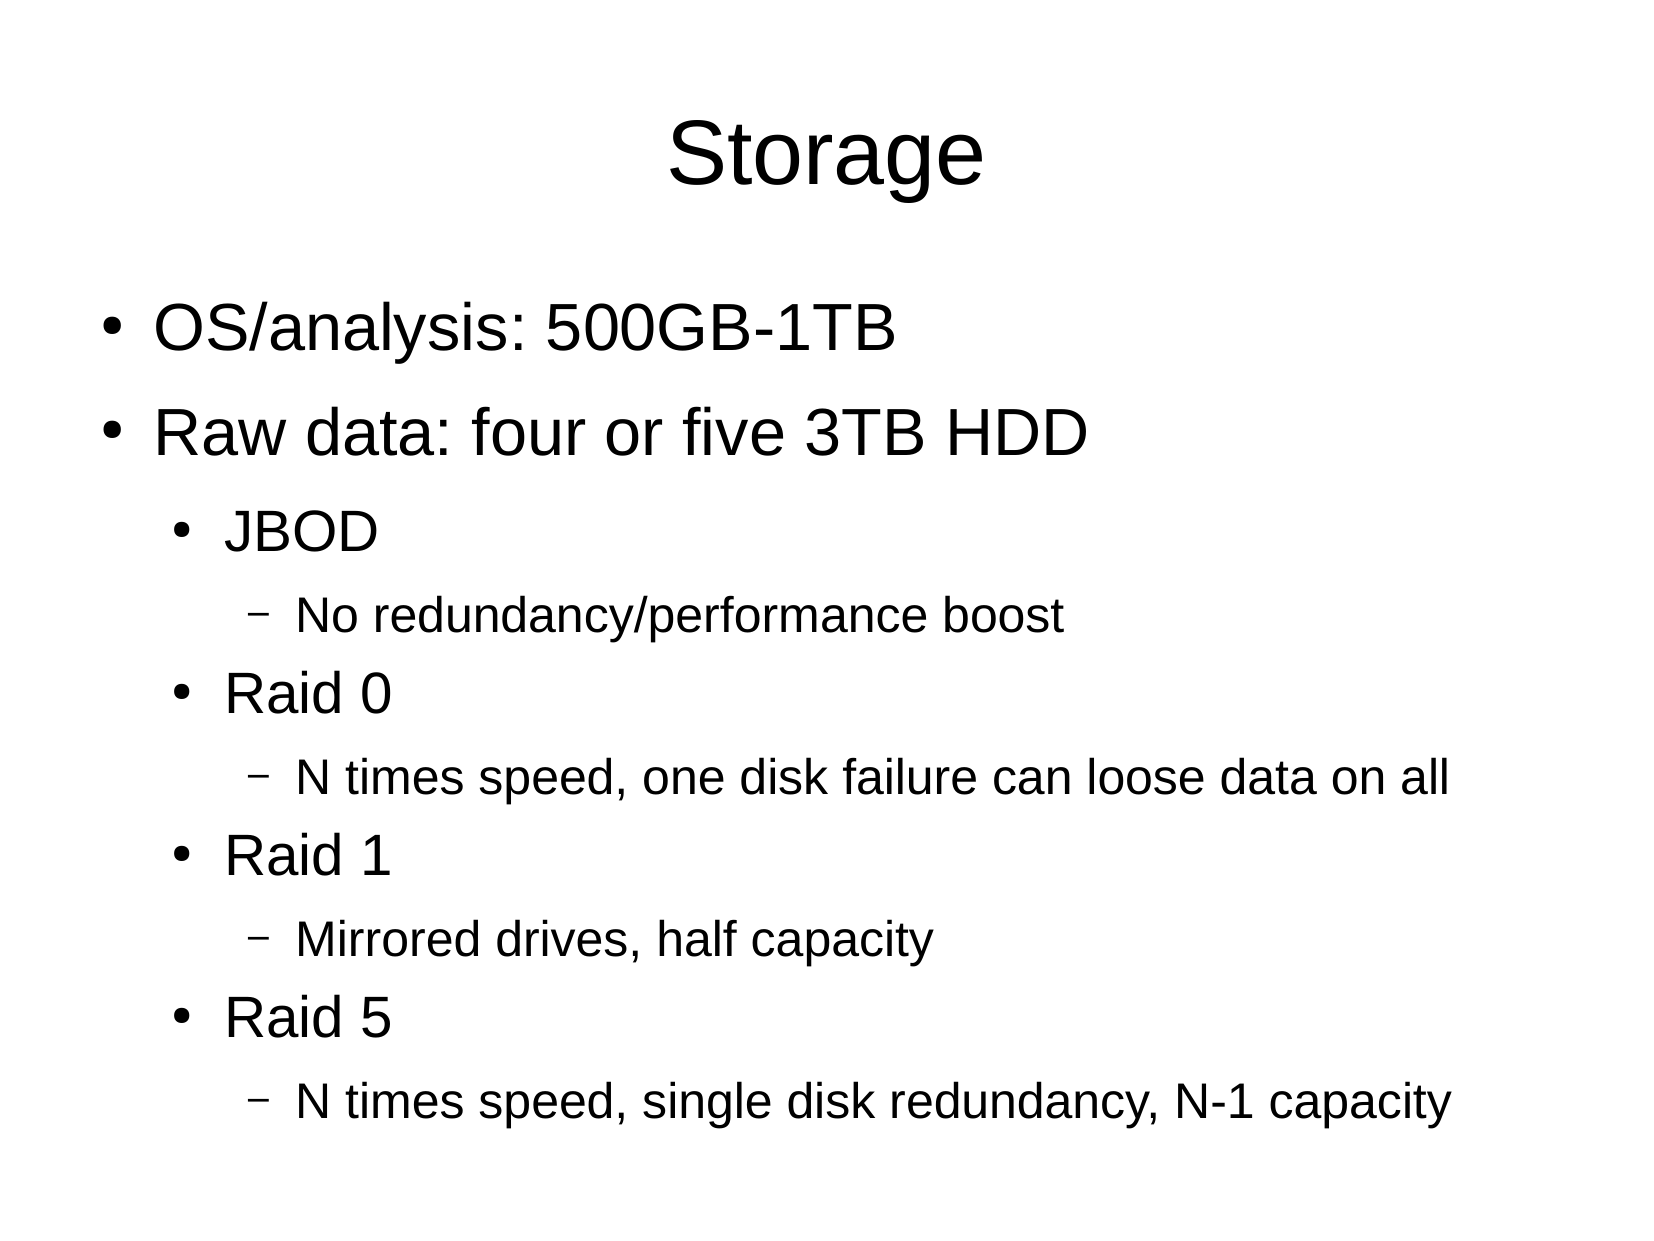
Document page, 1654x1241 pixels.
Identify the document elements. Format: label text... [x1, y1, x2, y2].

title Storage [82, 49, 1571, 257]
list OS/analysis: 500GB-1TB Raw data: four or five 3TB HDD JBOD No redundancy/performance boost Raid 0 N times speed, one disk failure can loose data on all Raid 1 Mirrored drives, half capacity Raid 5 N times speed, single disk redundancy, N-1 capacity [82, 290, 1571, 1129]
